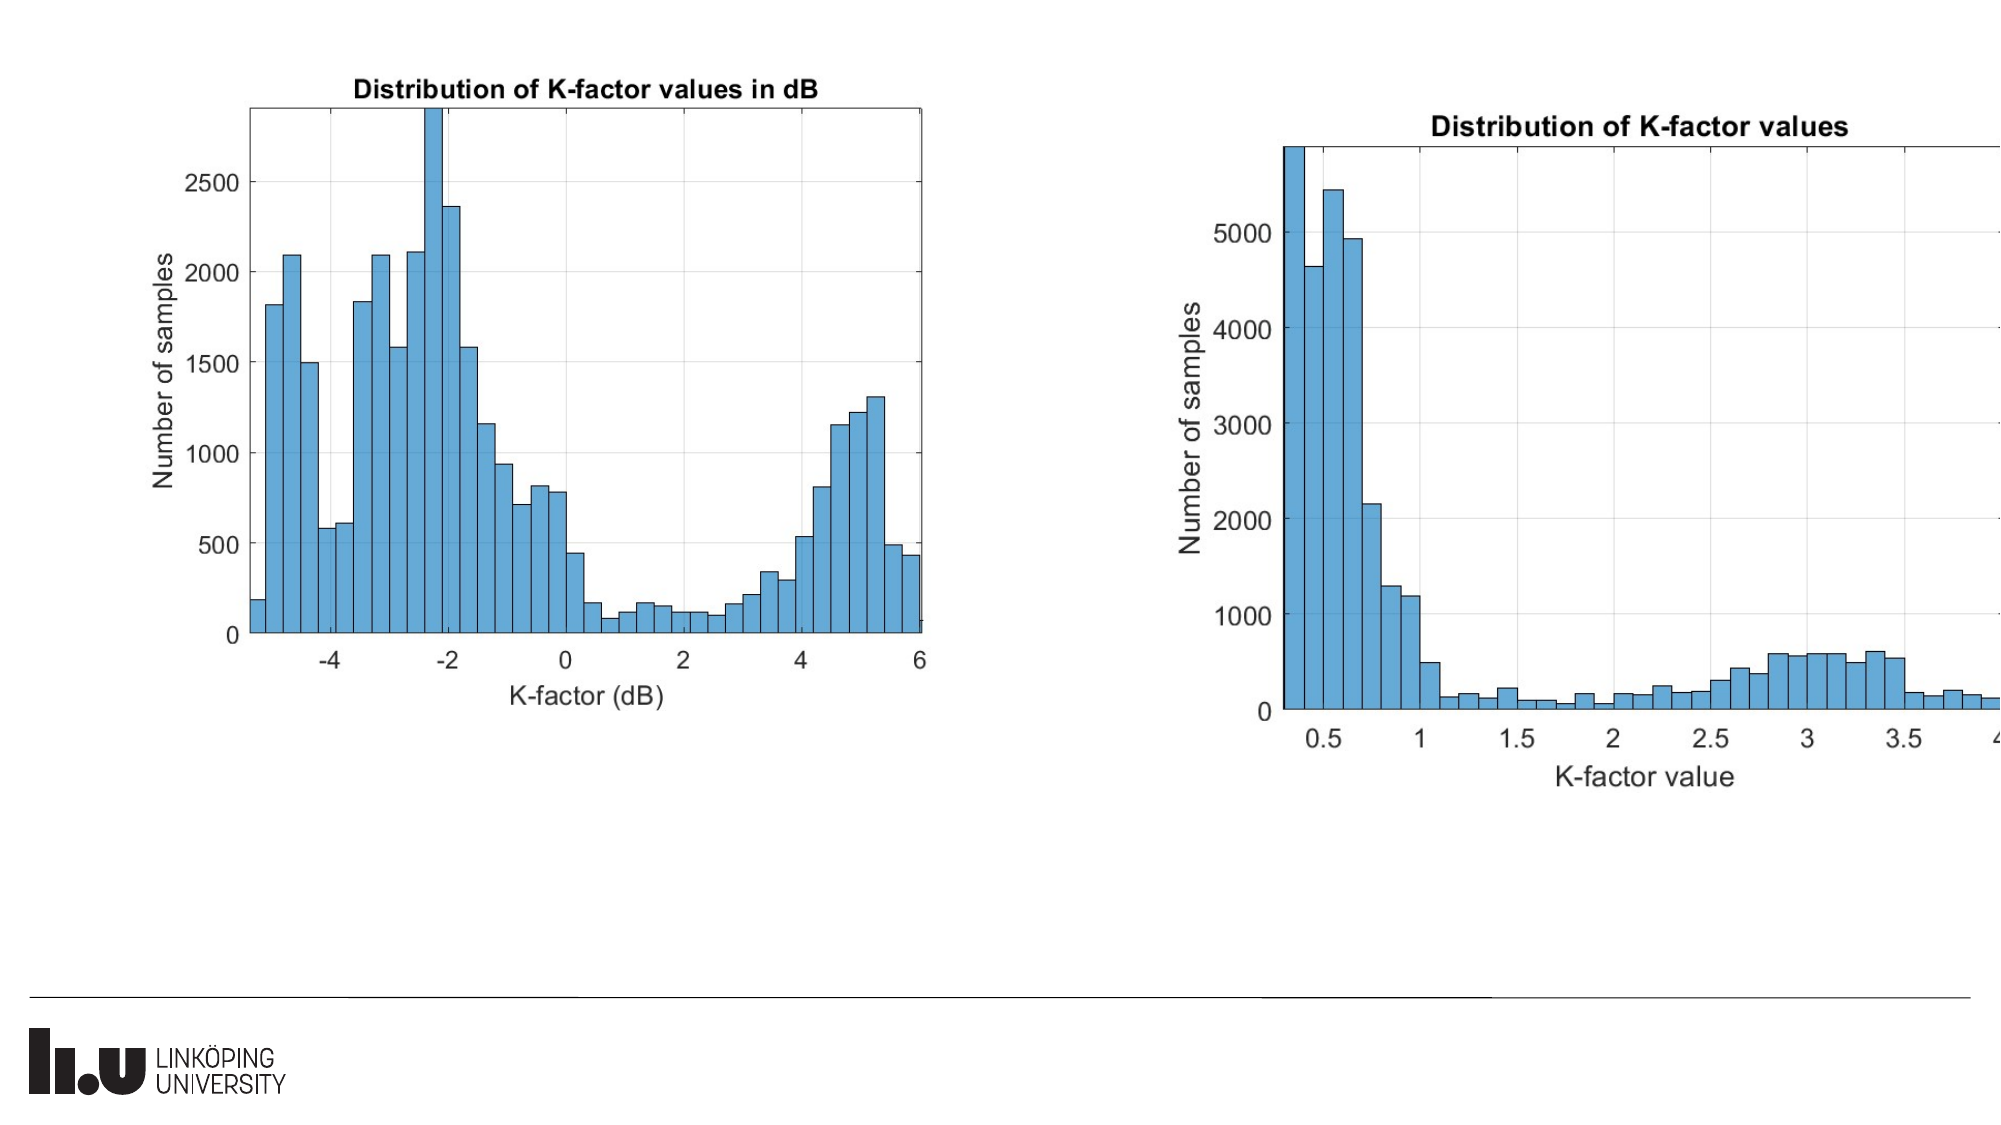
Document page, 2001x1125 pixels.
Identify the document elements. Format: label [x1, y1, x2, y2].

picture [1162, 94, 2000, 793]
picture [137, 59, 1005, 711]
